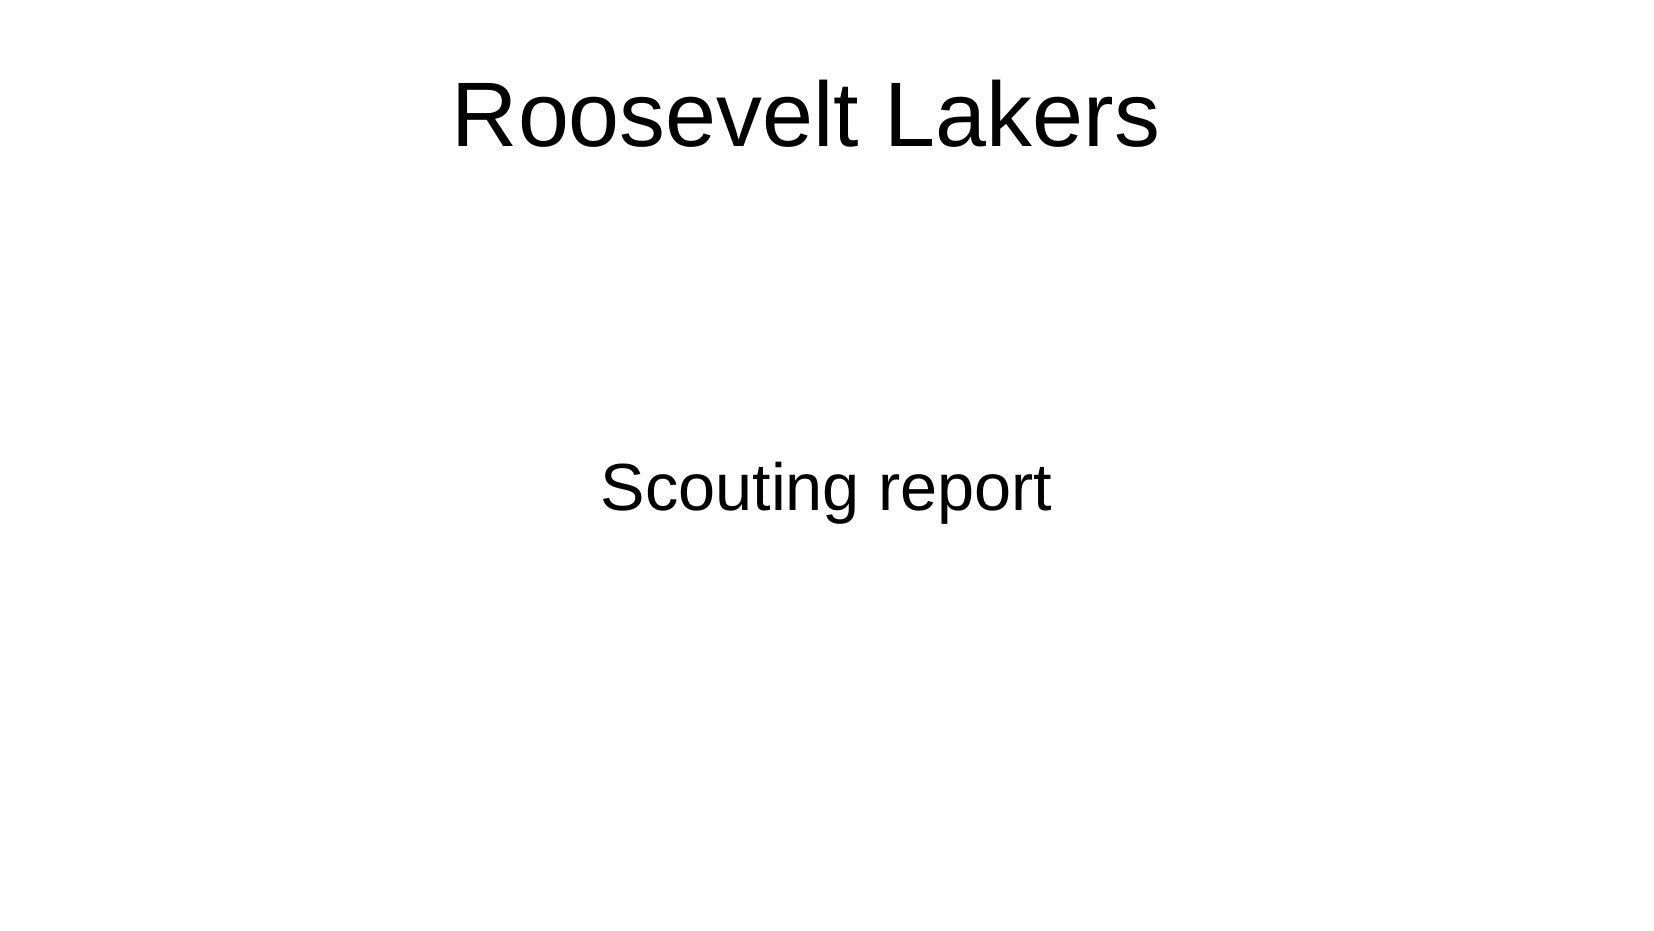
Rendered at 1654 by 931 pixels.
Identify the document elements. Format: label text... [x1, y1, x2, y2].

title Roosevelt Lakers [82, 37, 1571, 193]
subtitle Scouting report [82, 217, 1571, 758]
